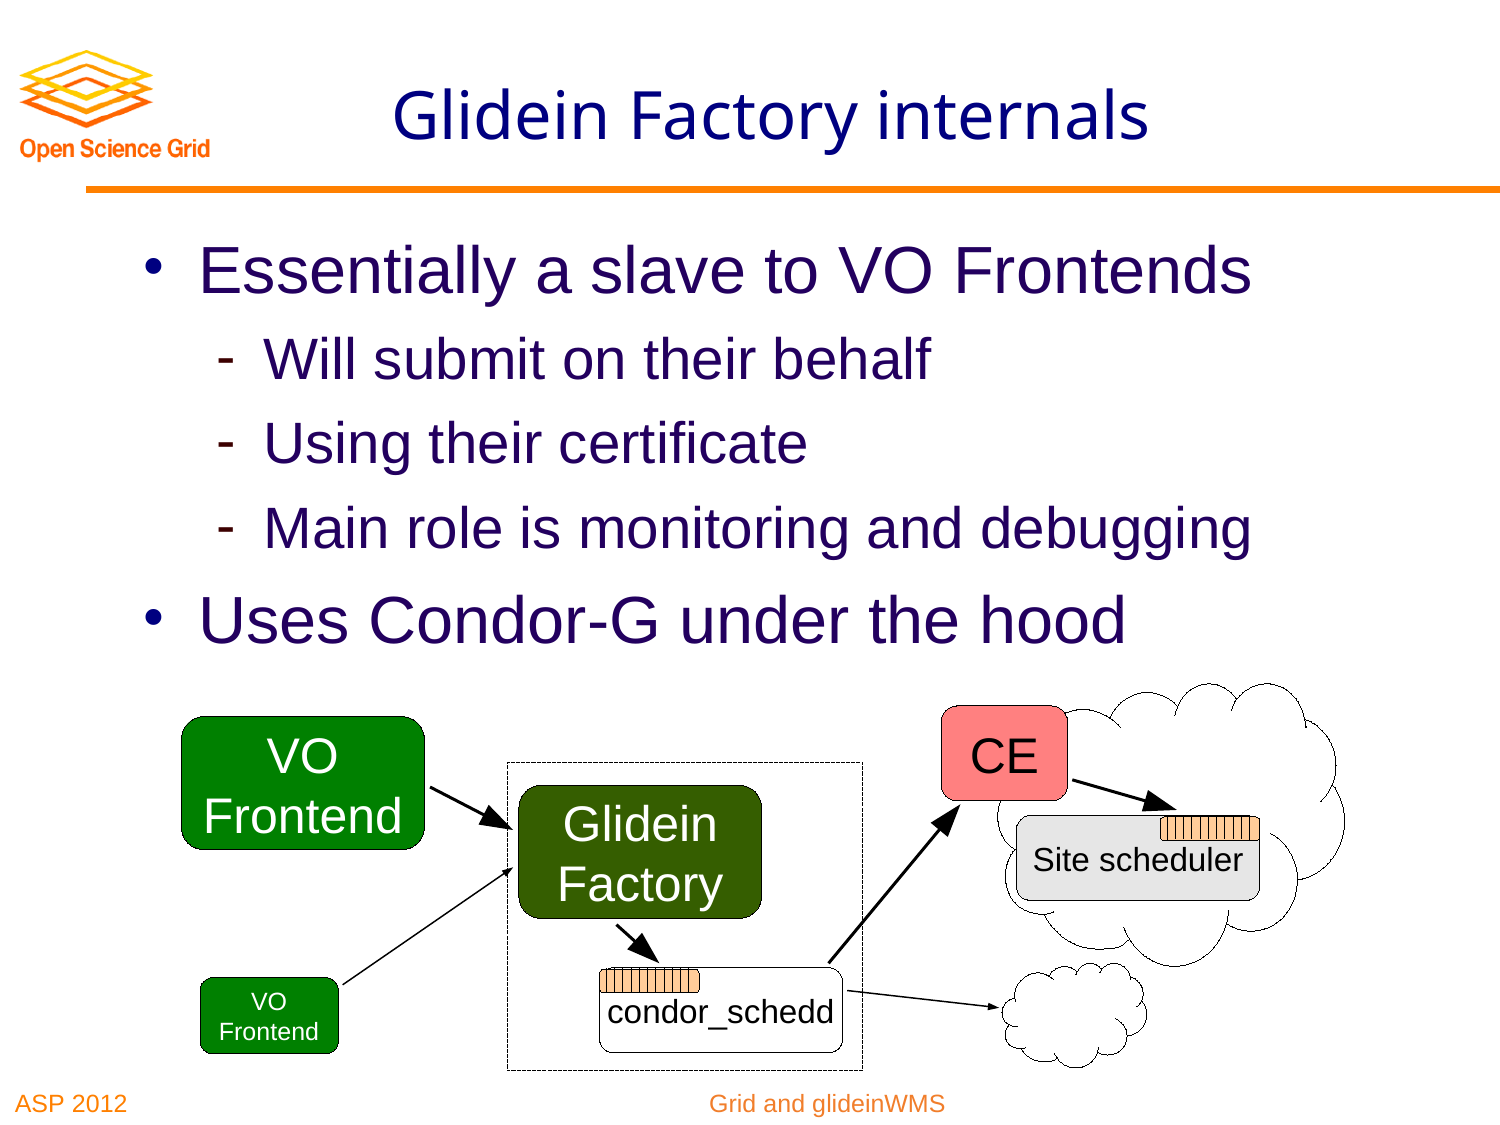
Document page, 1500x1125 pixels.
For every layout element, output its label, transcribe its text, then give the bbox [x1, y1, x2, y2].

picture [0, 27, 201, 179]
text_box [1160, 816, 1260, 841]
text_box [599, 969, 700, 993]
text_box CE [941, 705, 1068, 801]
text_box Glidein Factory [518, 785, 762, 919]
text_box condor_schedd [599, 967, 843, 1053]
text_box Site scheduler [1016, 815, 1260, 901]
text_box VO Frontend [181, 716, 425, 850]
title Glidein Factory internals [201, 18, 1342, 207]
list Essentially a slave to VO Frontends Will submit on their behalf Using their certificate Main role is monitoring and debugging Uses Condor-G under the hood [127, 218, 1403, 962]
text_box VO Frontend [200, 977, 339, 1054]
